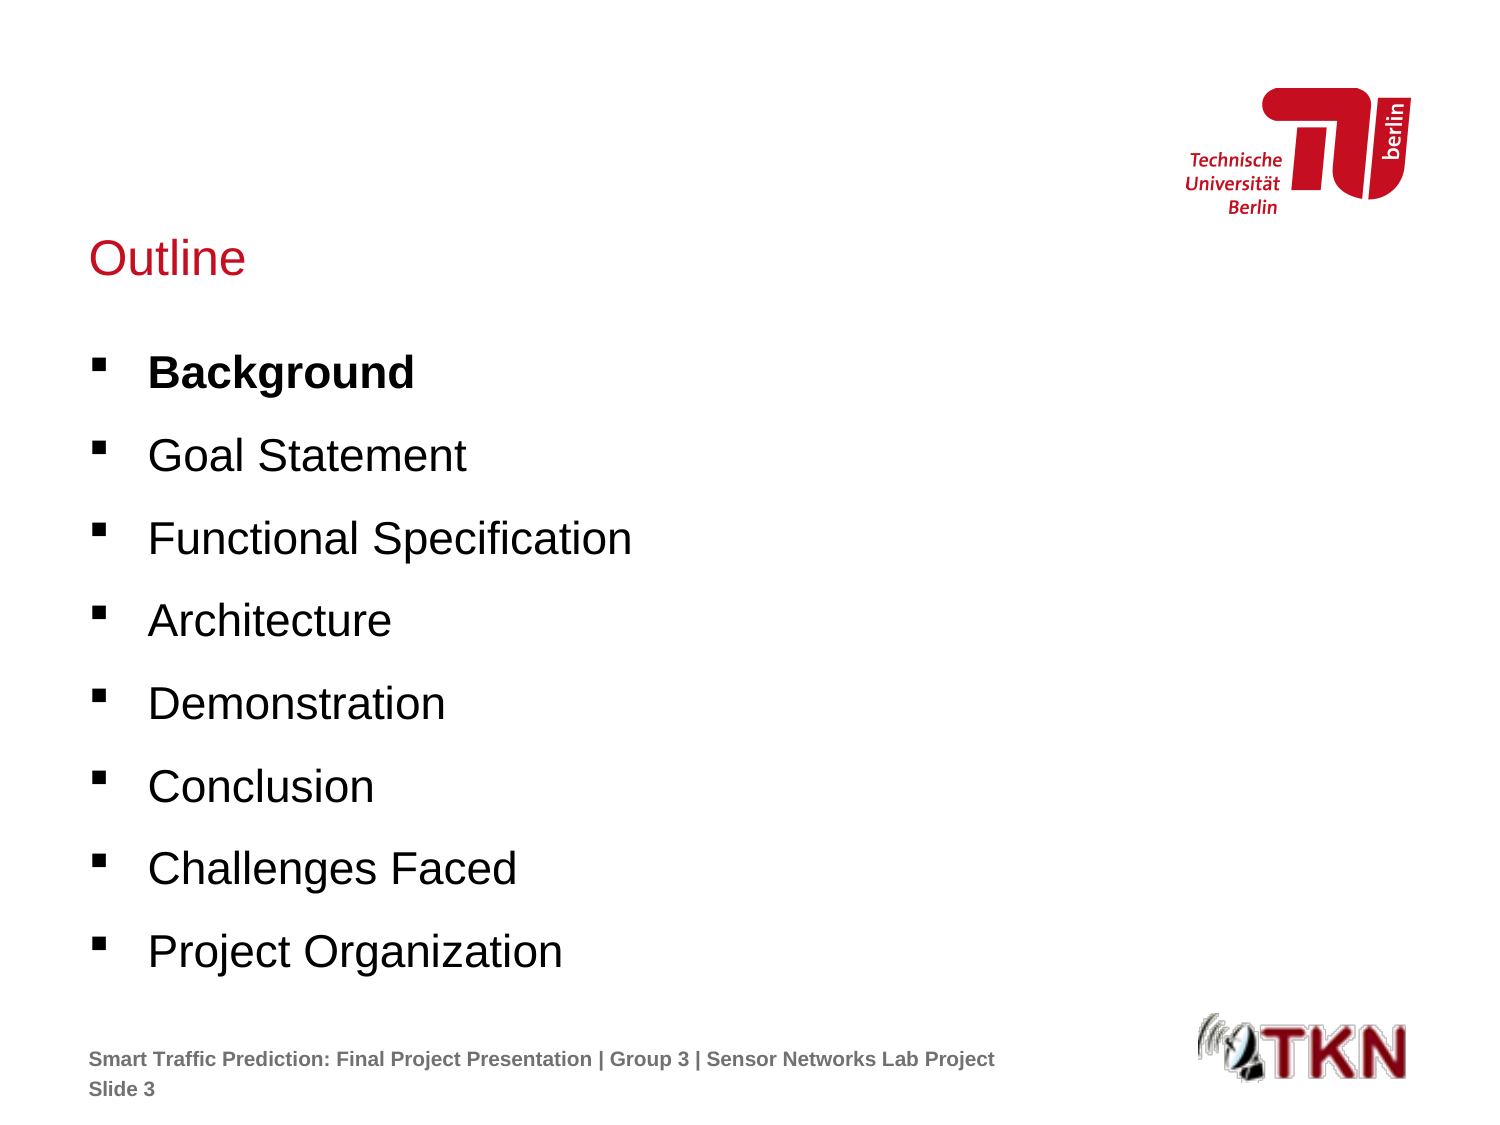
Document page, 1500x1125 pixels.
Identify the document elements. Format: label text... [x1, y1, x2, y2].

text_box Slide <number> [88, 1075, 1176, 1101]
title Outline [88, 222, 1411, 286]
list Background Goal Statement Functional Specification Architecture Demonstration Conclusion Challenges Faced Project Organization [88, 315, 1411, 983]
text_box Smart Traffic Prediction: Final Project Presentation | Group 3 | Sensor Networks Lab Project [88, 1045, 1176, 1071]
picture [1198, 1013, 1408, 1083]
picture [1186, 88, 1411, 214]
text_box [1175, 1011, 1424, 1106]
